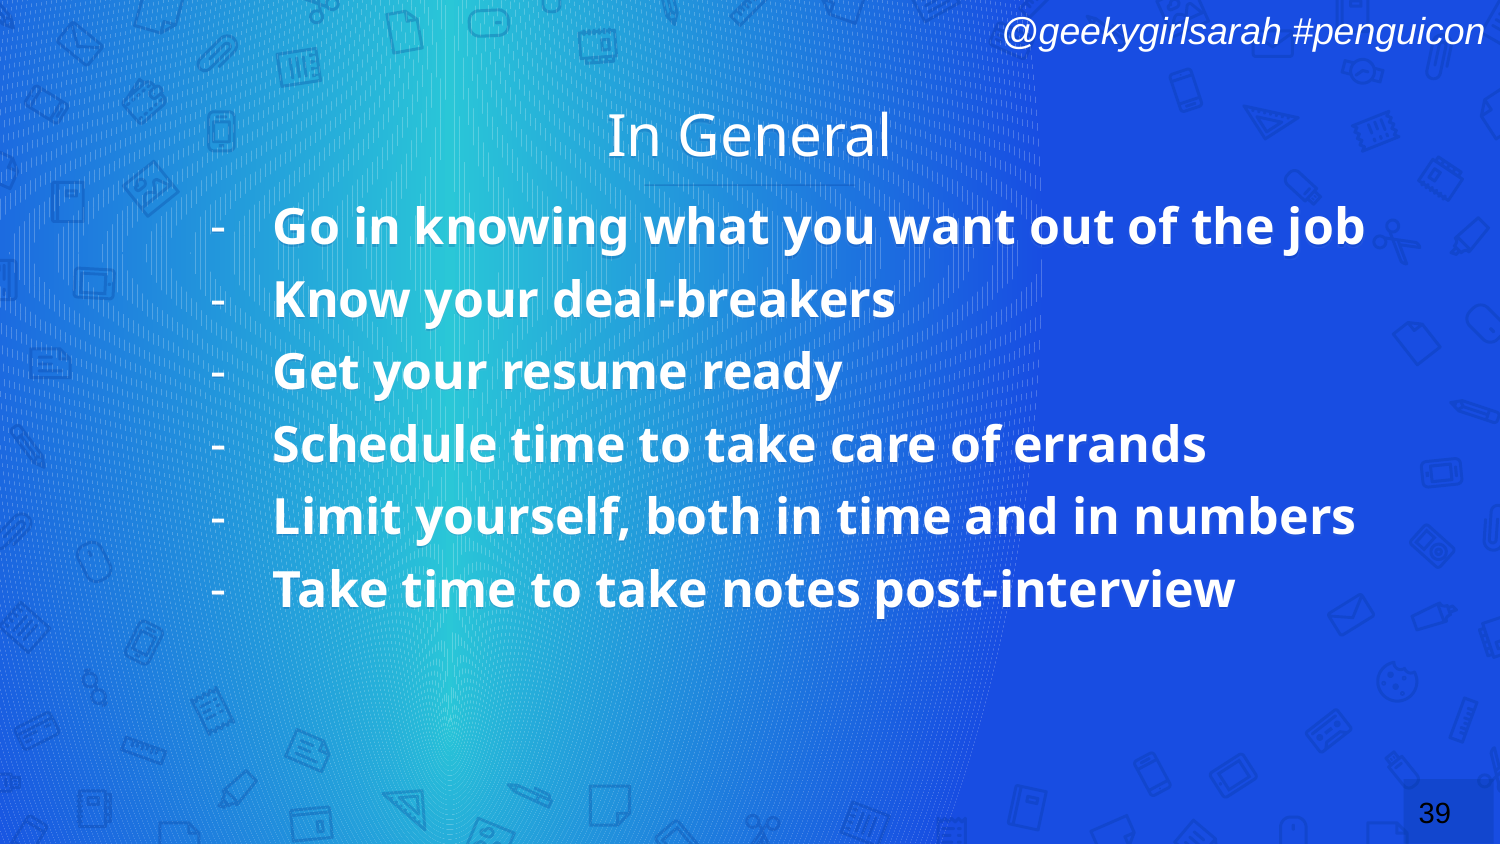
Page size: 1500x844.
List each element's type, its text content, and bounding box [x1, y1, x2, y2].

title In General [61, 61, 1439, 184]
slide_number <number> [1403, 779, 1494, 844]
list Go in knowing what you want out of the job Know your deal-breakers Get your resume ready Schedule time to take care of errands Limit yourself, both in time and in numbers Take time to take notes post-interview [182, 179, 1388, 722]
